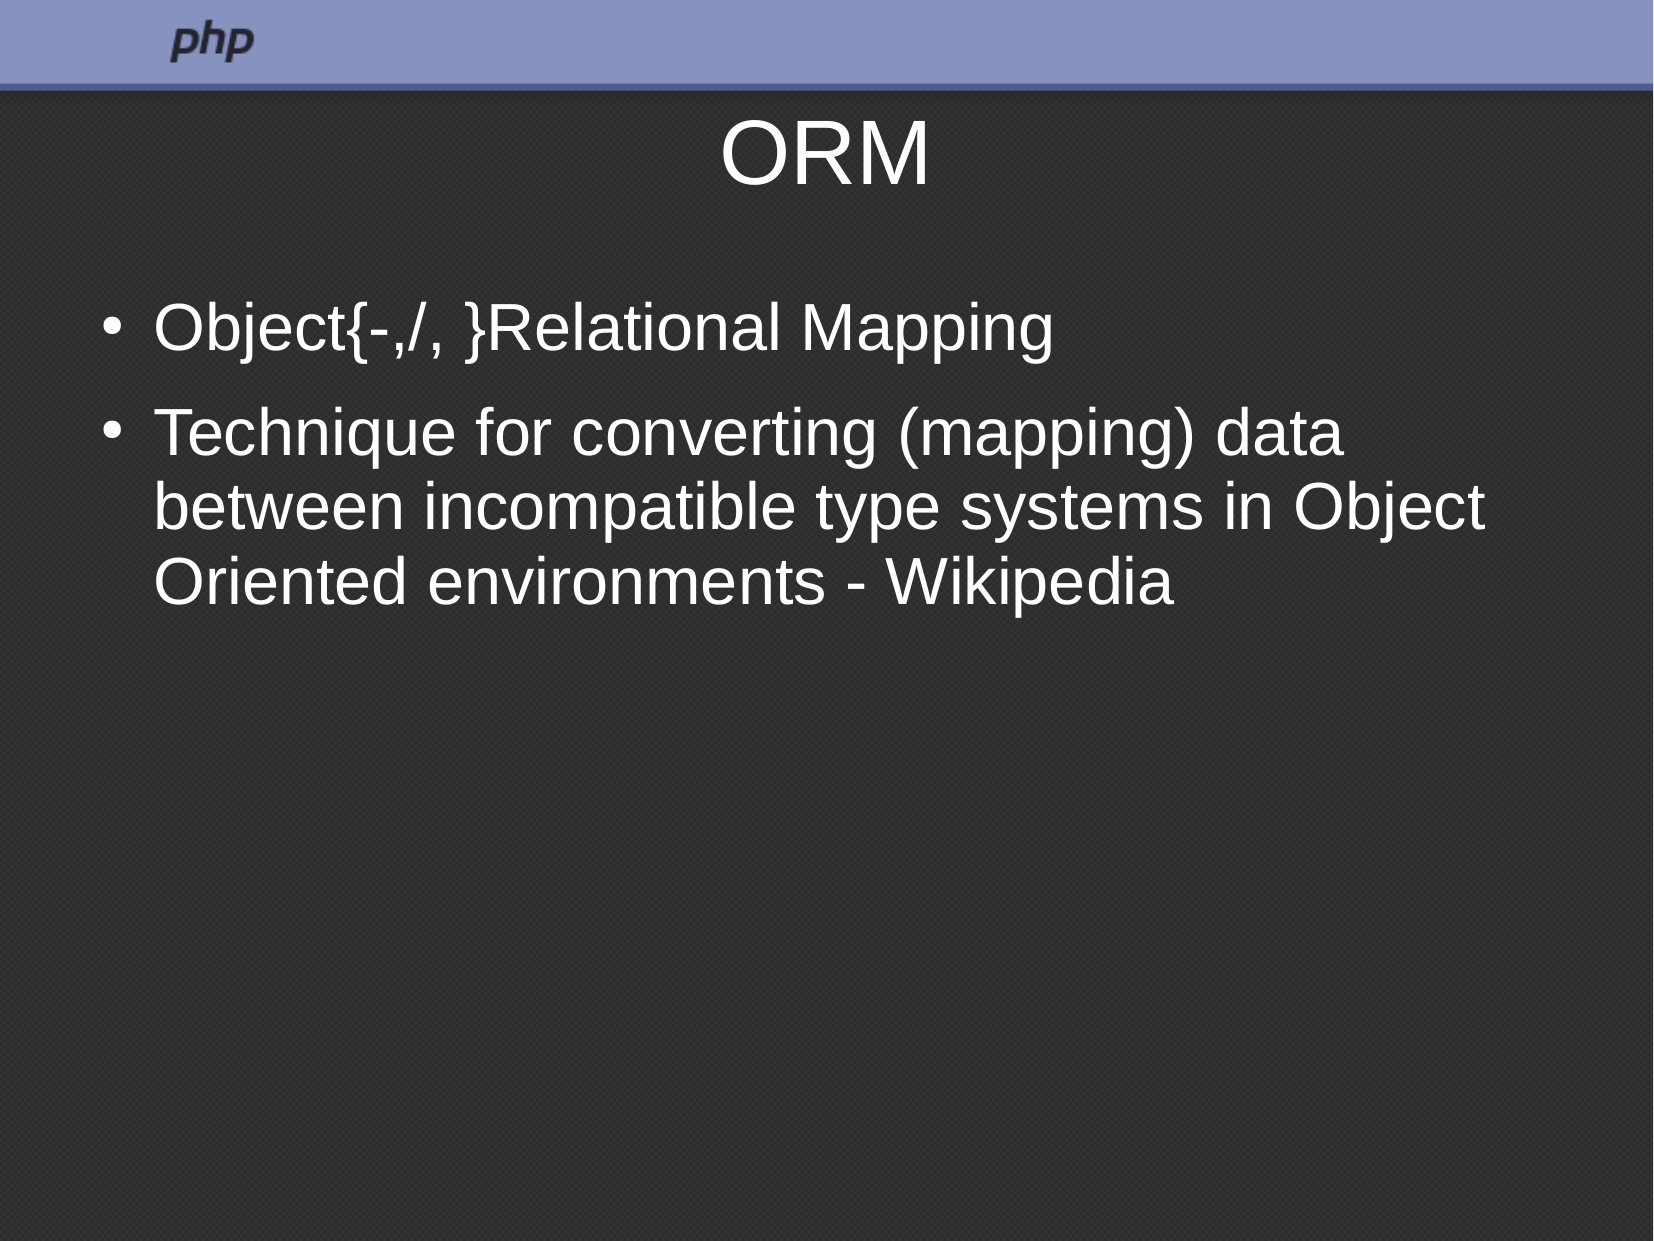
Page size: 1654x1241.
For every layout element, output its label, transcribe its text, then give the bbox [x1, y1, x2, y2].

list Object{-,/, }Relational Mapping Technique for converting (mapping) data between incompatible type systems in Object Oriented environments - Wikipedia [82, 290, 1571, 1010]
title ORM [82, 49, 1571, 257]
picture [0, 0, 1654, 1241]
